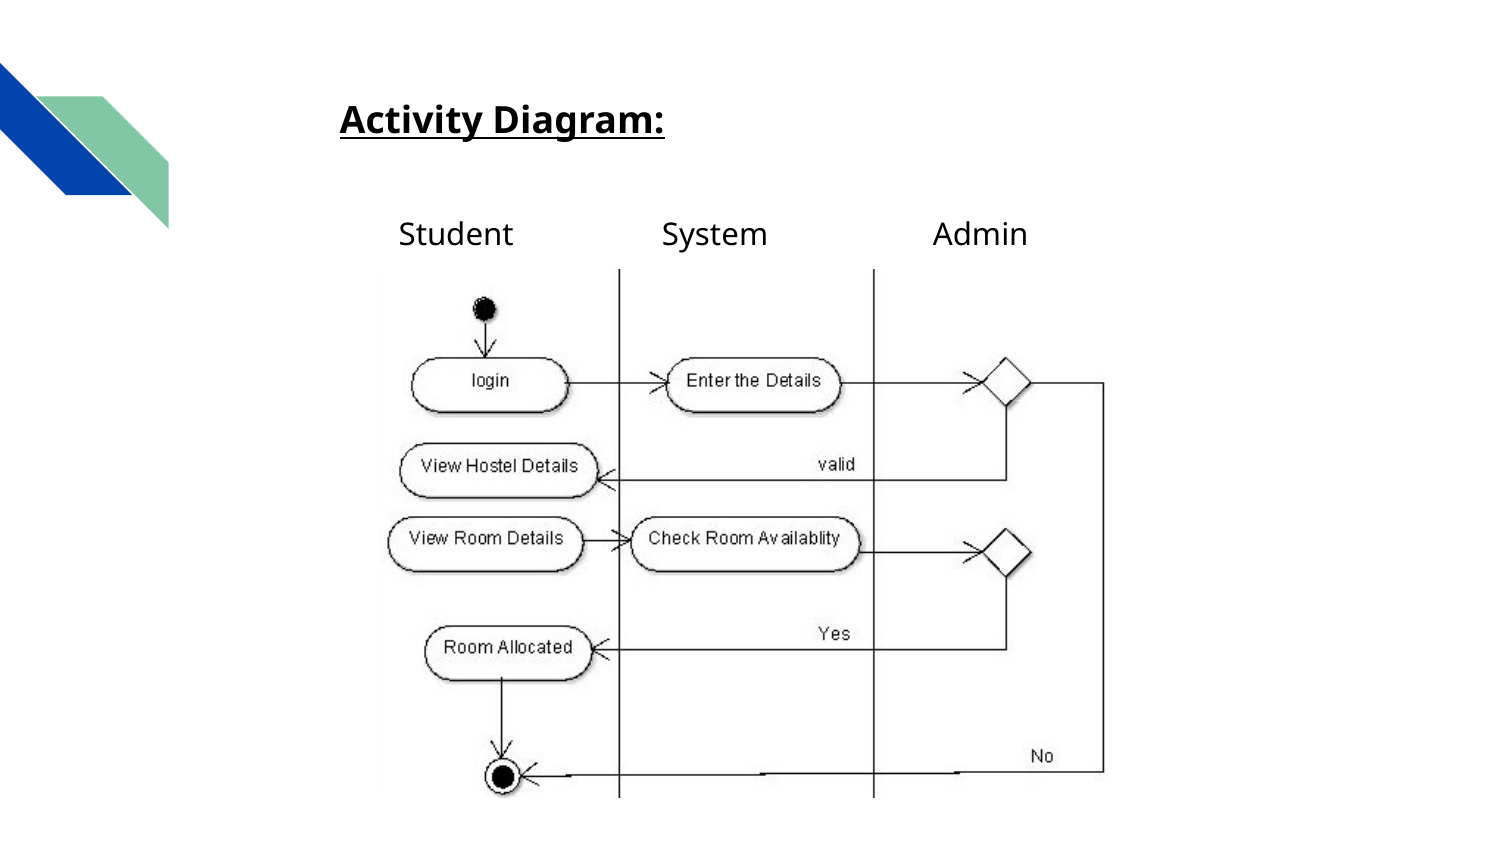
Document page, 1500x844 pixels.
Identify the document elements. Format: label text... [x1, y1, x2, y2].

picture [379, 269, 1122, 798]
text_box Activity Diagram: [324, 88, 975, 151]
text_box Student System Admin [383, 206, 1122, 265]
